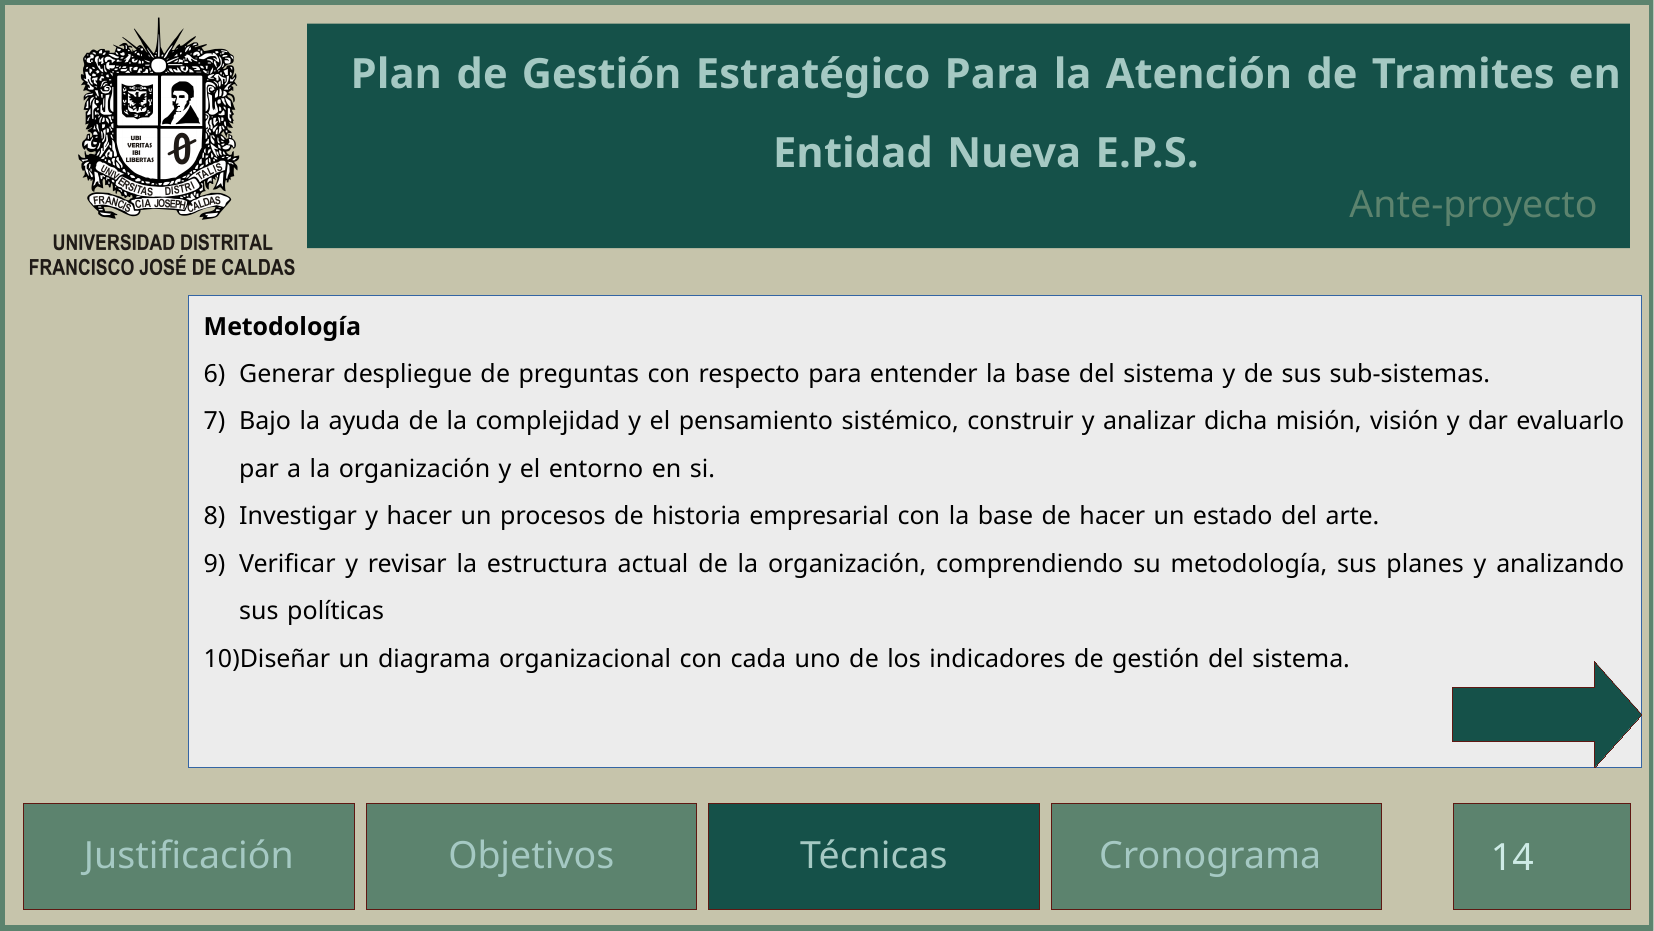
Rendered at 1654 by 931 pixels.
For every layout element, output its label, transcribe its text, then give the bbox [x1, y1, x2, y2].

picture [12, 0, 308, 296]
text_box Justificación [23, 803, 355, 910]
text_box [0, 0, 1654, 931]
text_box Plan de Gestión Estratégico Para la Atención de Tramites en Entidad Nueva E.P.S. [318, 27, 1654, 201]
text_box <número> [1393, 814, 1631, 901]
text_box Objetivos [366, 803, 697, 910]
text_box Técnicas [708, 803, 1040, 910]
text_box Cronograma [1051, 803, 1382, 910]
text_box Metodología Generar despliegue de preguntas con respecto para entender la base del sistema y de sus sub-sistemas. Bajo la ayuda de la complejidad y el pensamiento sistémico, construir y analizar dicha misión, visión y dar evaluarlo par a la organización y el entorno en si. Investigar y hacer un procesos de historia empresarial con la base de hacer un estado del arte. Verificar y revisar la estructura actual de la organización, comprendiendo su metodología, sus planes y analizando sus políticas Diseñar un diagrama organizacional con cada uno de los indicadores de gestión del sistema. [188, 295, 1642, 768]
text_box Ante-proyecto [1334, 162, 1642, 249]
